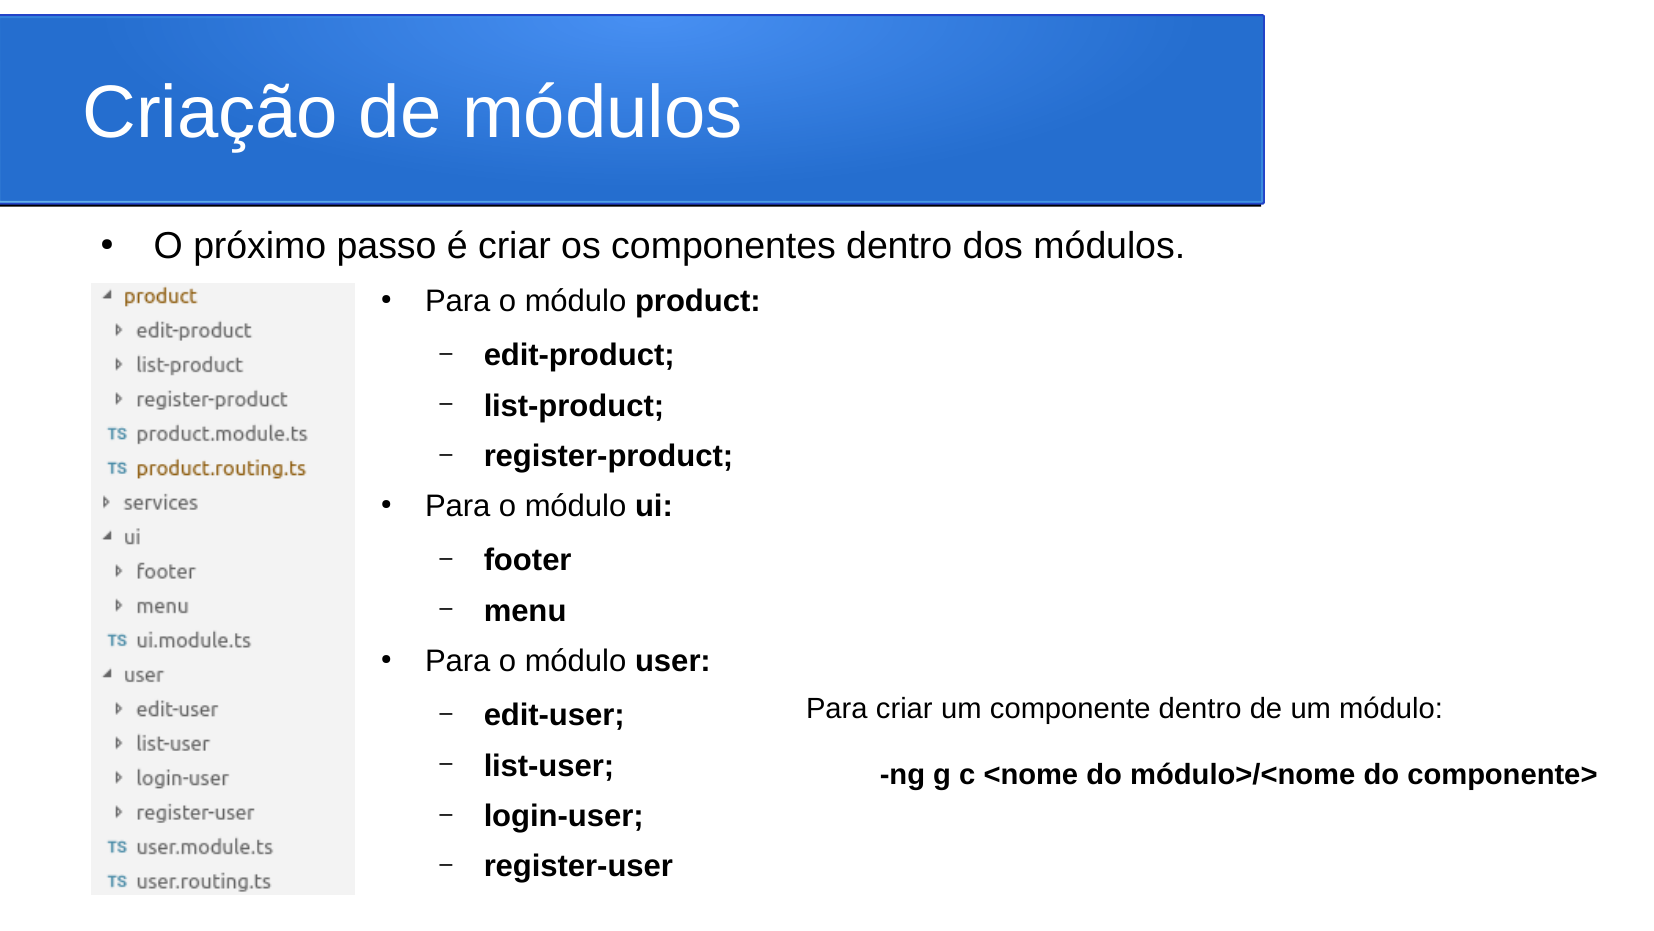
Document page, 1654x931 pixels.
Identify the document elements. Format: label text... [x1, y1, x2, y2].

picture [91, 283, 355, 895]
list O próximo passo é criar os componentes dentro dos módulos. [82, 224, 1571, 343]
list Para o módulo product: edit-product; list-product; register-product; Para o módulo ui: footer menu Para o módulo user: edit-user; list-user; login-user; register-user [366, 283, 1559, 886]
text_box Para criar um componente dentro de um módulo: -ng g c <nome do módulo>/<nome do componente> [791, 684, 1613, 799]
title Criação de módulos [82, 35, 1235, 189]
